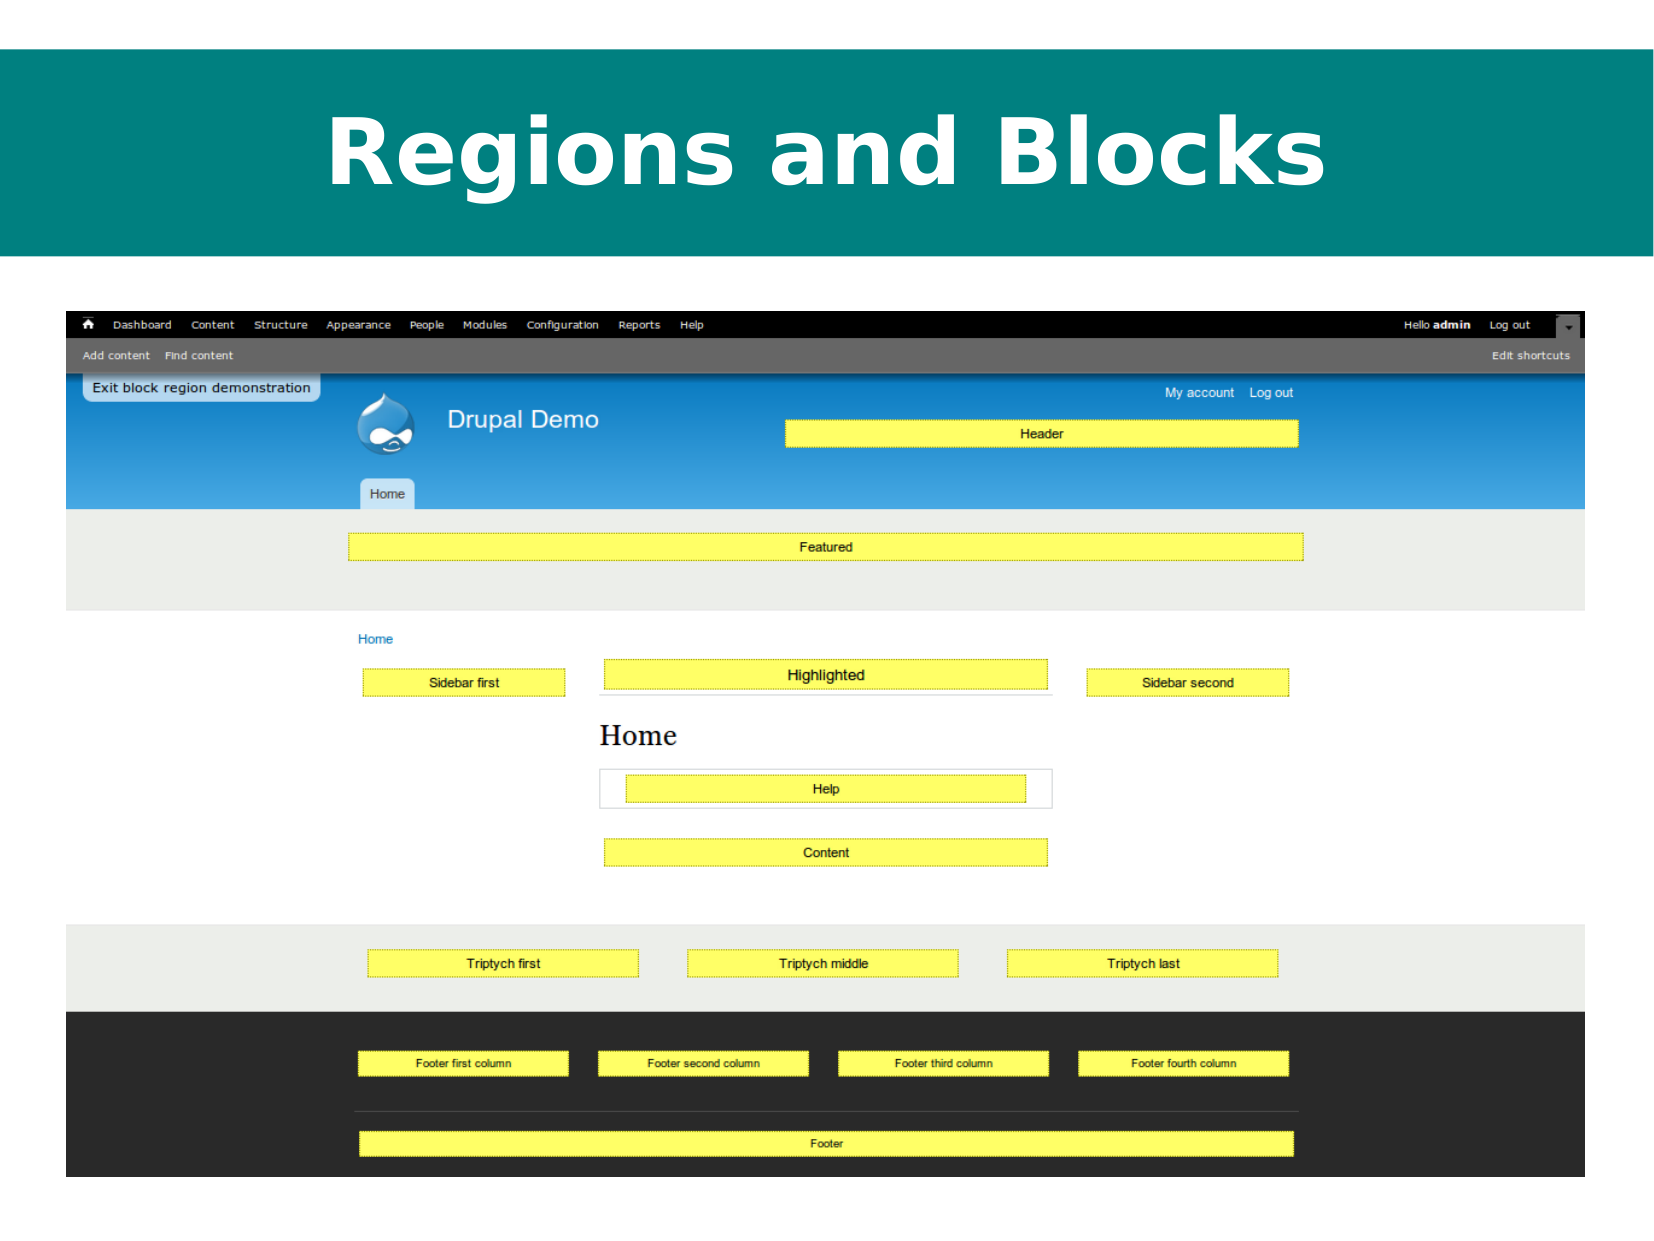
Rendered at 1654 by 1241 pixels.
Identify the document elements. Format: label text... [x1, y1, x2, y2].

picture [66, 311, 1585, 1177]
title Regions and Blocks [0, 49, 1654, 257]
